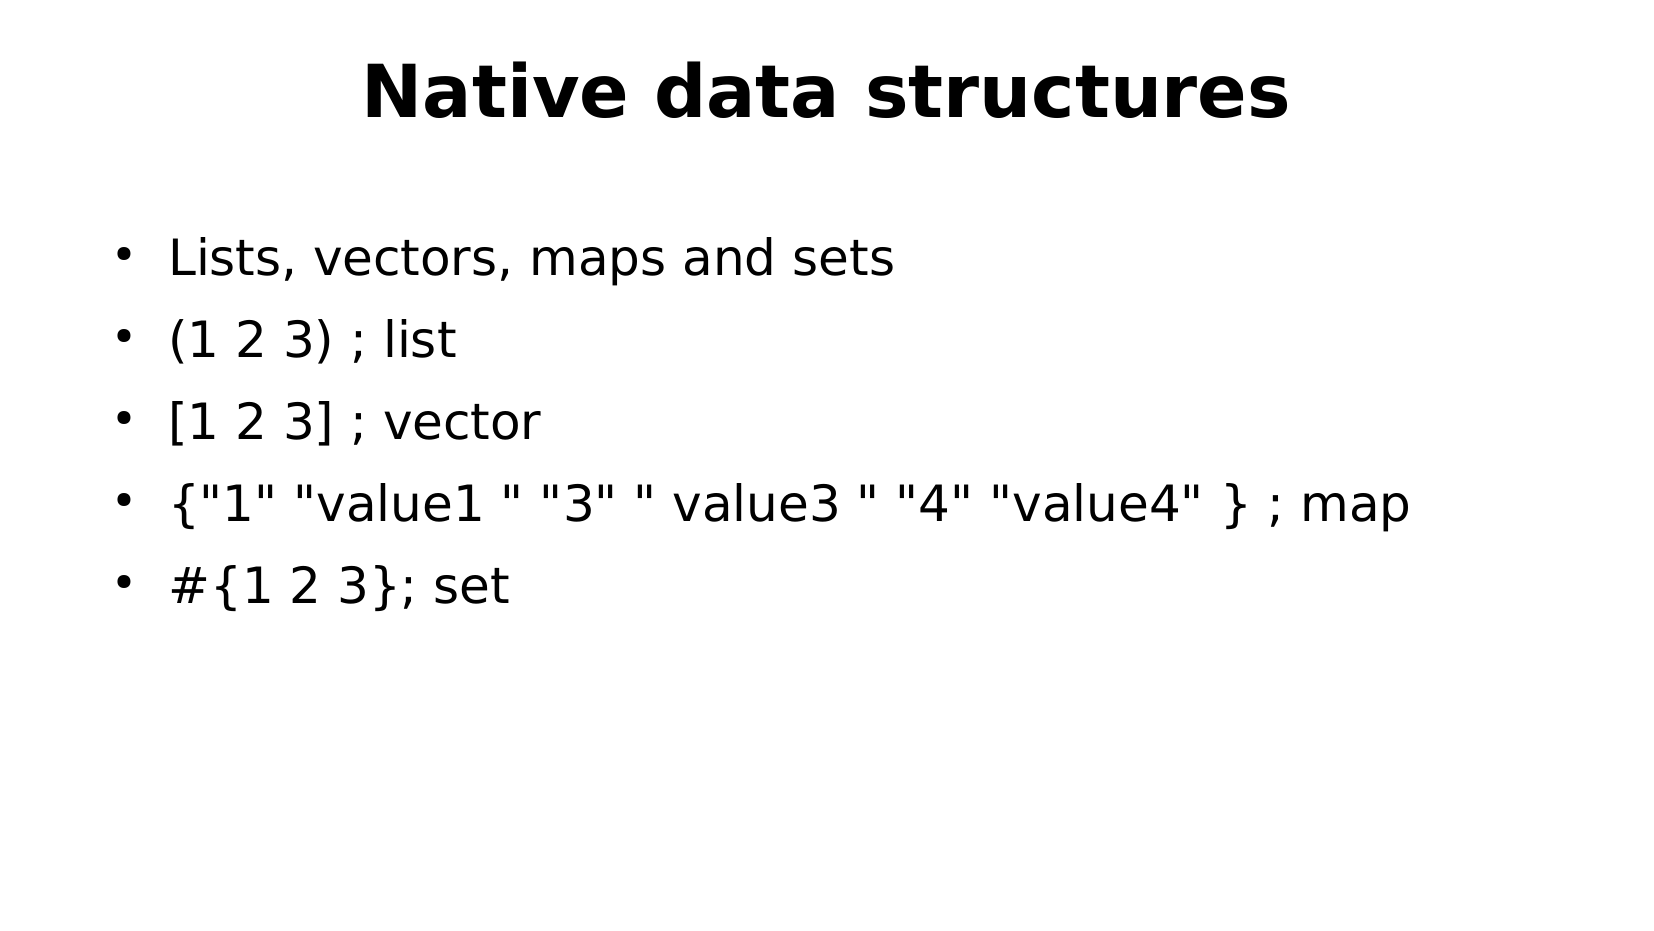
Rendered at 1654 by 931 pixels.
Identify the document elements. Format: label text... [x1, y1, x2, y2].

list Lists, vectors, maps and sets (1 2 3) ; list [1 2 3] ; vector {"1" "value1 " "3" " value3 " "4" "value4" } ; map #{1 2 3}; set [82, 217, 1571, 758]
title Native data structures [82, 37, 1571, 147]
